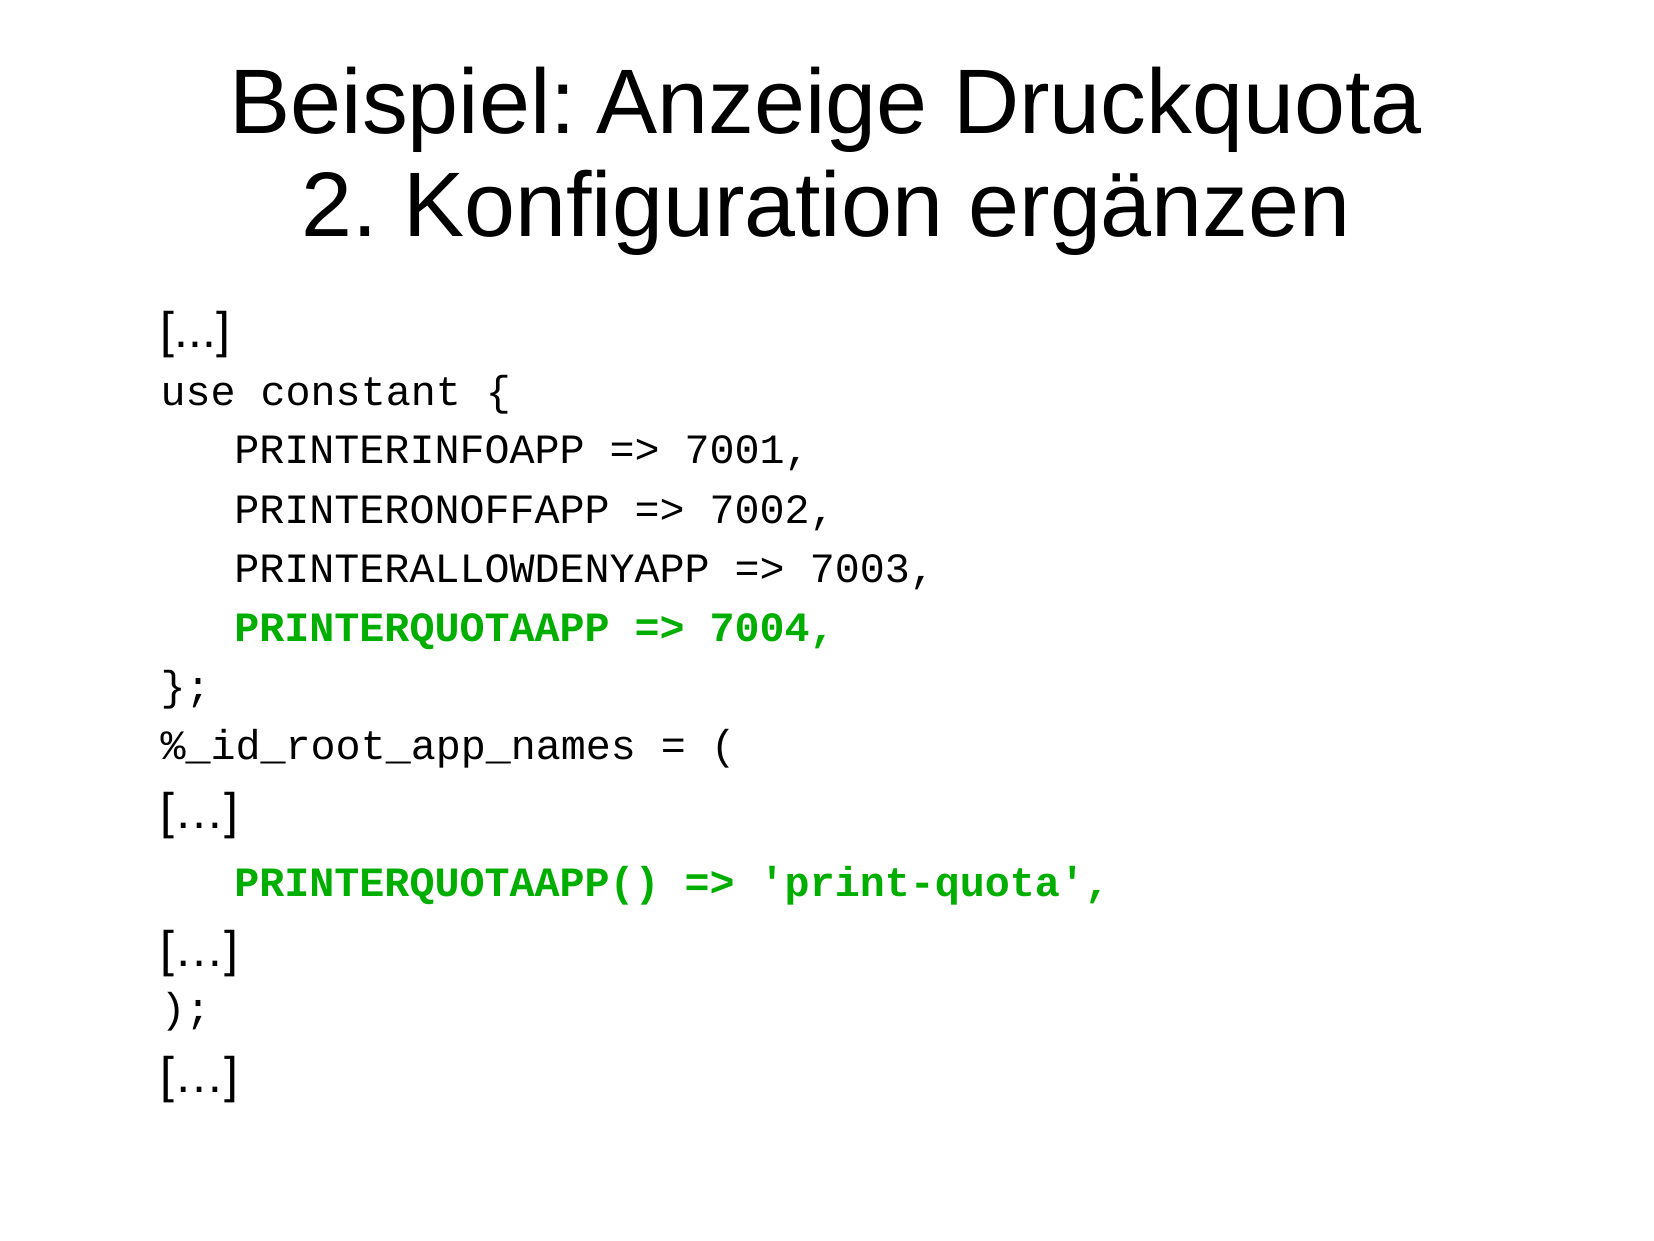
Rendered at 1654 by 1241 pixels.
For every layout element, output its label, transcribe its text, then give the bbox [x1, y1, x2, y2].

text_box [...] use constant { PRINTERINFOAPP => 7001, PRINTERONOFFAPP => 7002, PRINTERALLOWDENYAPP => 7003, PRINTERQUOTAAPP => 7004, }; %_id_root_app_names = ( […] PRINTERQUOTAAPP() => 'print-quota', […] ); […] [88, 295, 1565, 1182]
title Beispiel: Anzeige Druckquota 2. Konfiguration ergänzen [82, 49, 1571, 257]
